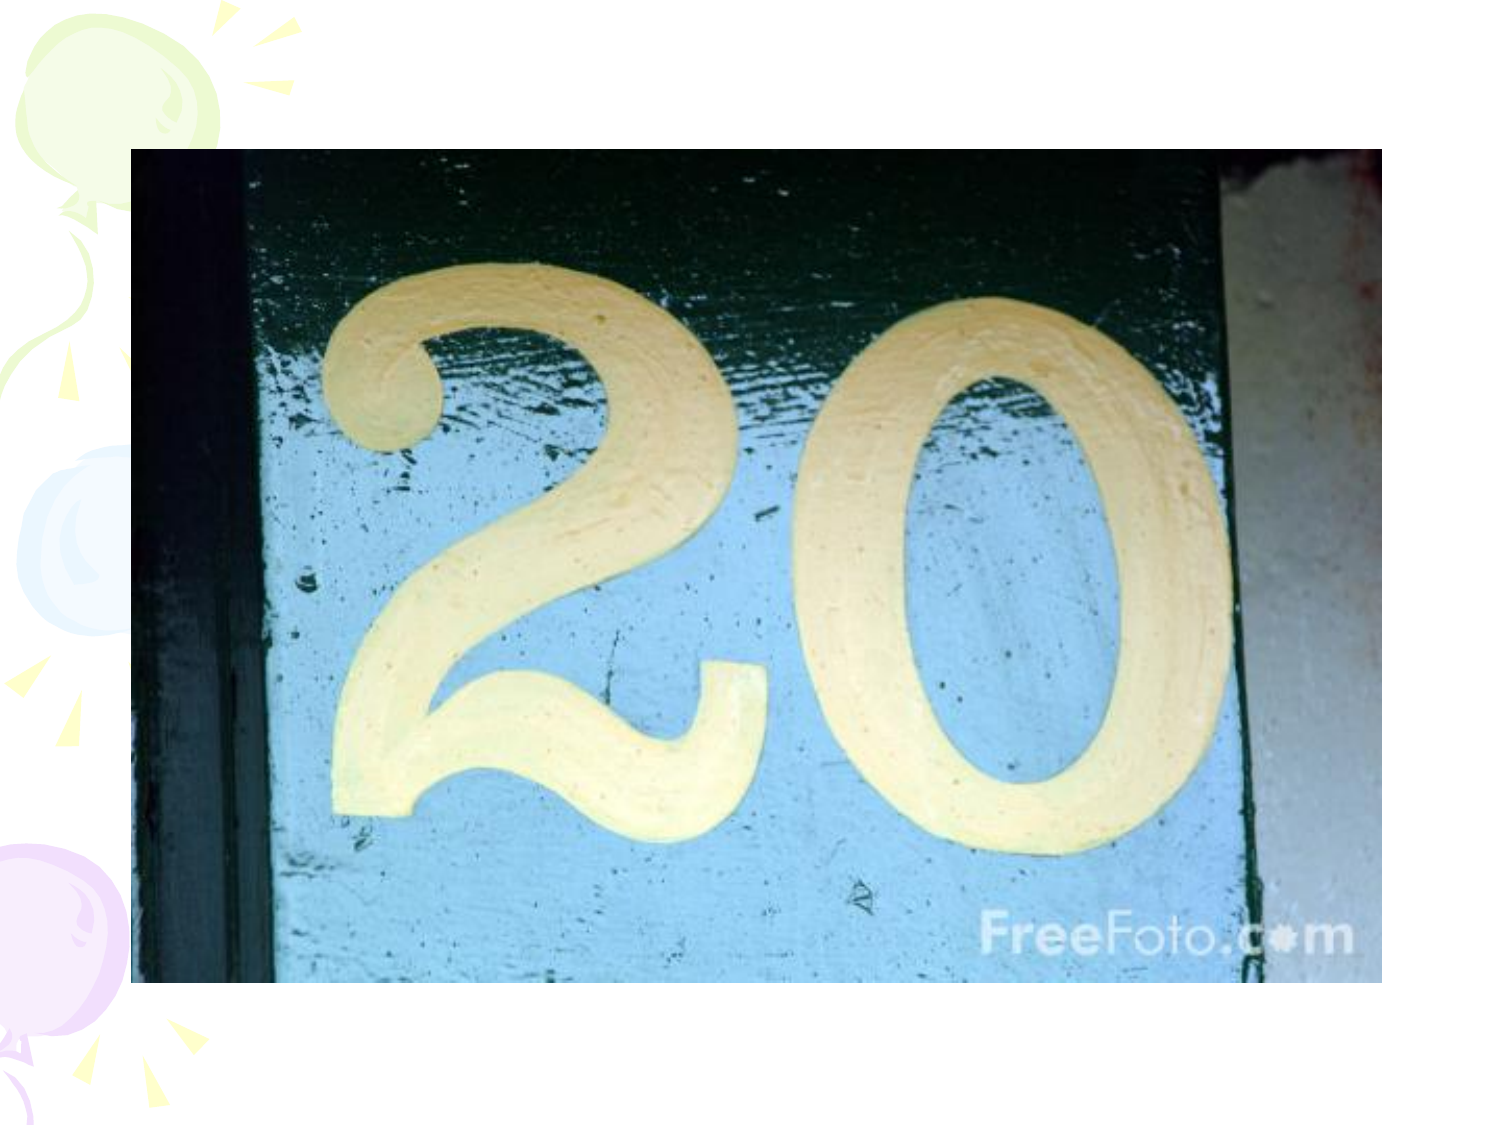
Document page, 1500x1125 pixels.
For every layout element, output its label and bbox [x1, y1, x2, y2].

picture [131, 149, 1382, 983]
